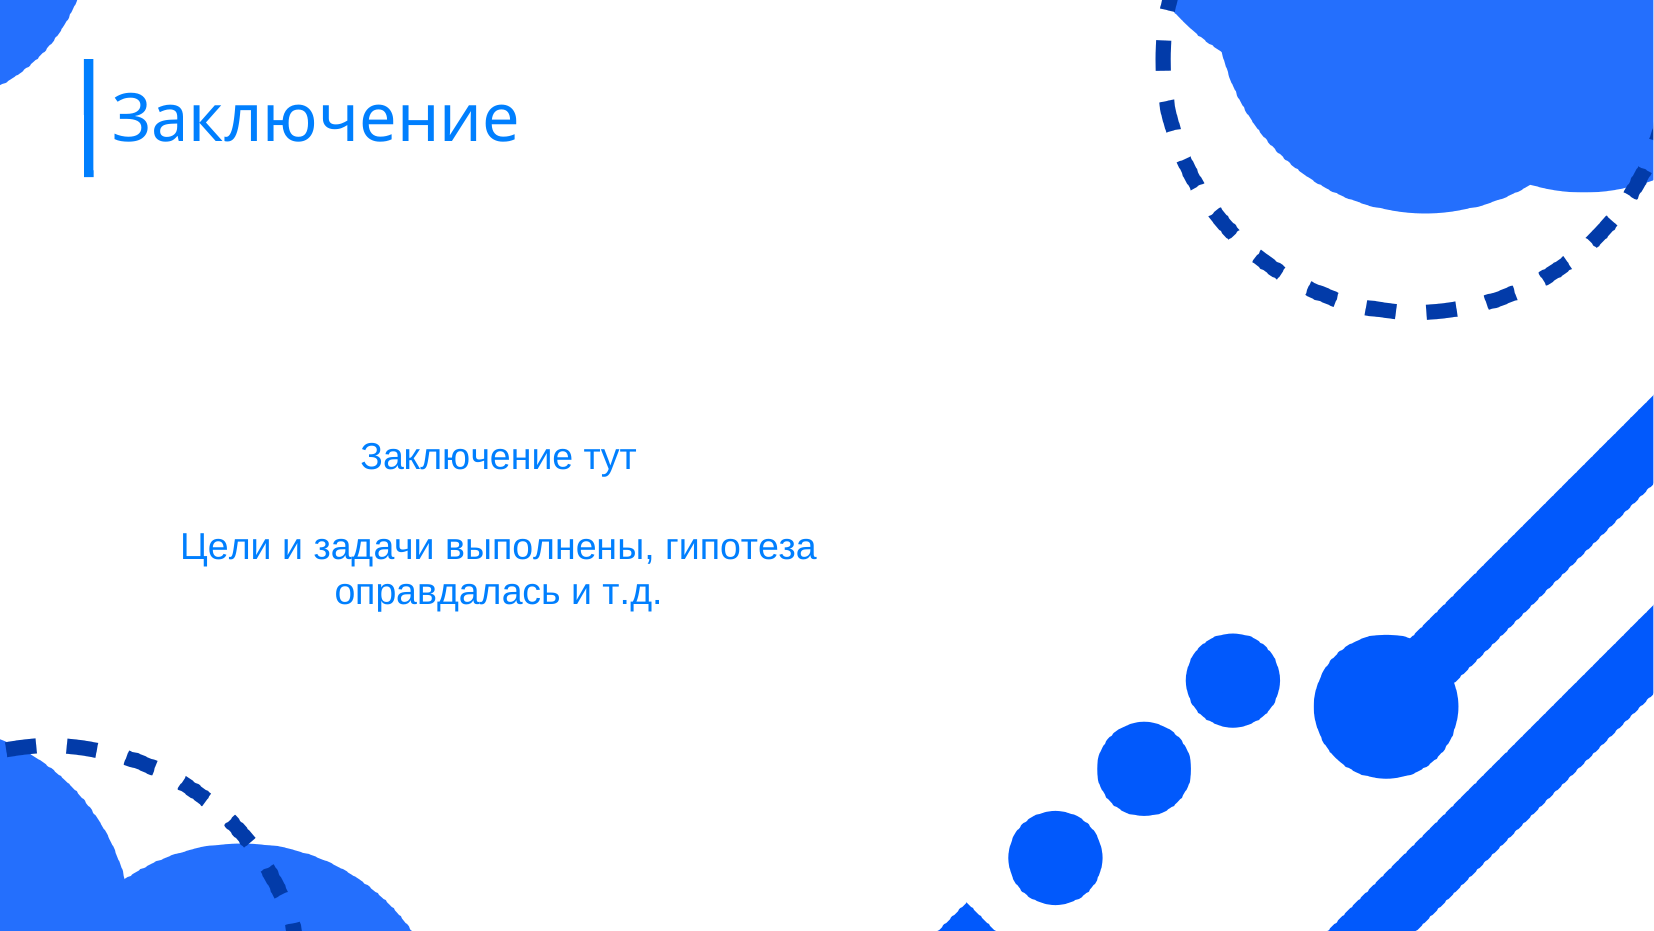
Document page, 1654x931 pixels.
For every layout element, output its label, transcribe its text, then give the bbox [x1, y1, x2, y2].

text_box Заключение [112, 36, 945, 193]
picture [0, 0, 1654, 931]
text_box Заключение тут Цели и задачи выполнены, гипотеза оправдалась и т.д. [82, 334, 916, 709]
